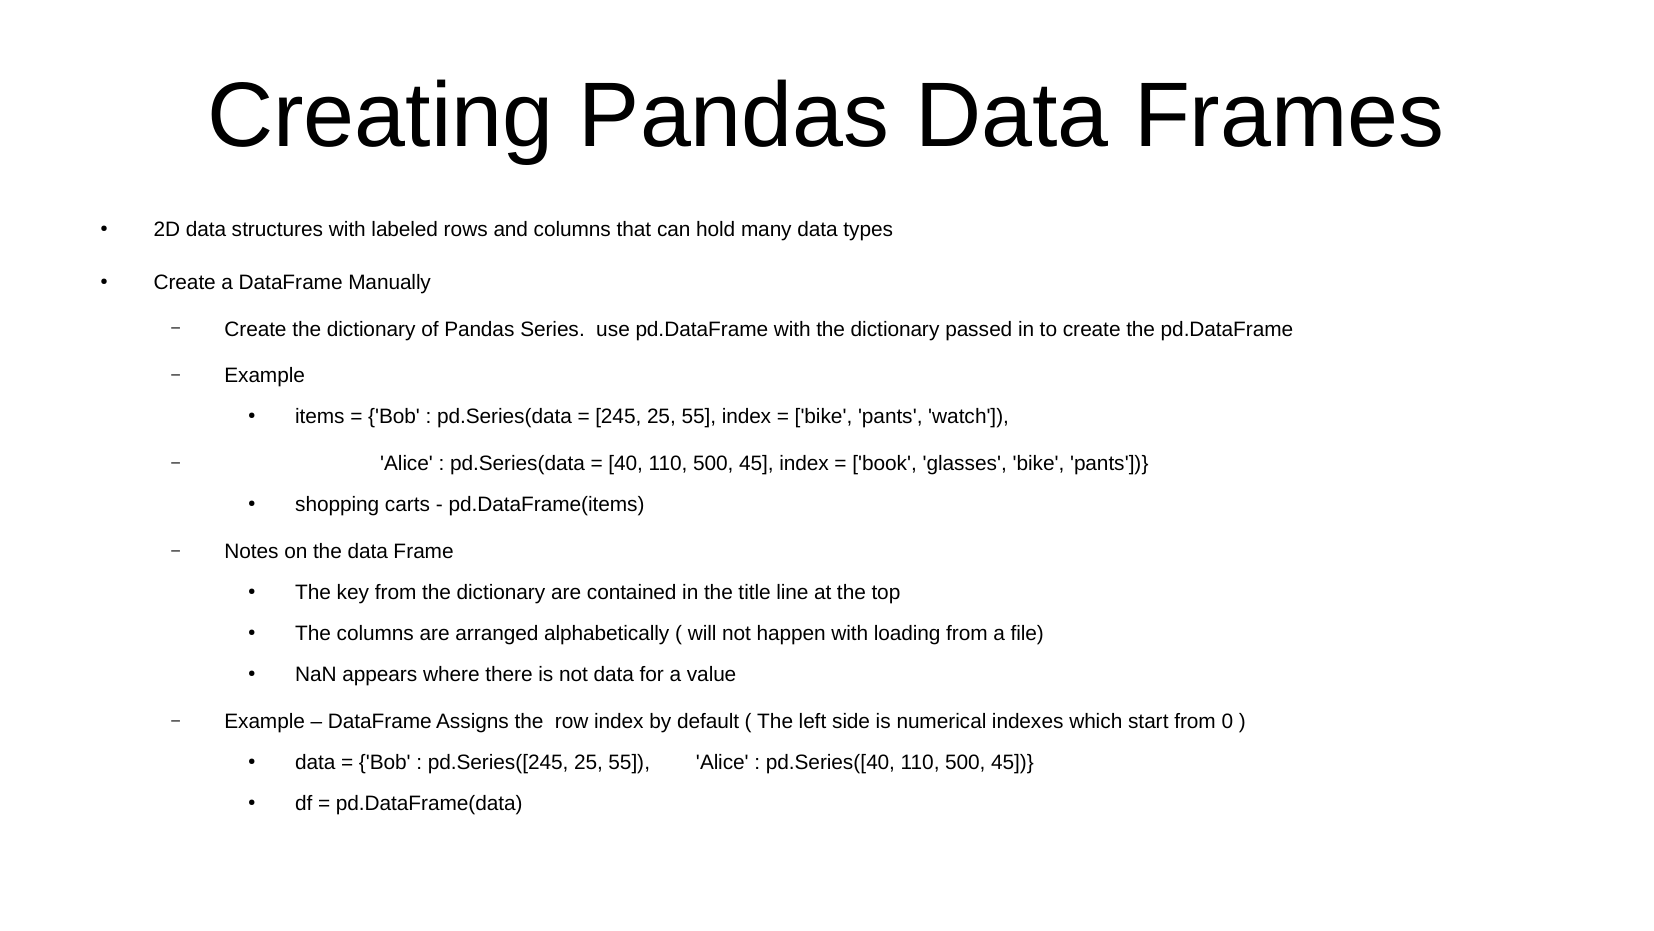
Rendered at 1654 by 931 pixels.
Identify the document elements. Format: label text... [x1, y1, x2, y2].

title Creating Pandas Data Frames [82, 37, 1571, 193]
list 2D data structures with labeled rows and columns that can hold many data types Create a DataFrame Manually Create the dictionary of Pandas Series. use pd.DataFrame with the dictionary passed in to create the pd.DataFrame Example items = {'Bob' : pd.Series(data = [245, 25, 55], index = ['bike', 'pants', 'watch']), 'Alice' : pd.Series(data = [40, 110, 500, 45], index = ['book', 'glasses', 'bike', 'pants'])} shopping carts - pd.DataFrame(items) Notes on the data Frame The key from the dictionary are contained in the title line at the top The columns are arranged alphabetically ( will not happen with loading from a file) NaN appears where there is not data for a value Example – DataFrame Assigns the row index by default ( The left side is numerical indexes which start from 0 ) data = {'Bob' : pd.Series([245, 25, 55]), 'Alice' : pd.Series([40, 110, 500, 45])} df = pd.DataFrame(data) [82, 217, 1571, 916]
